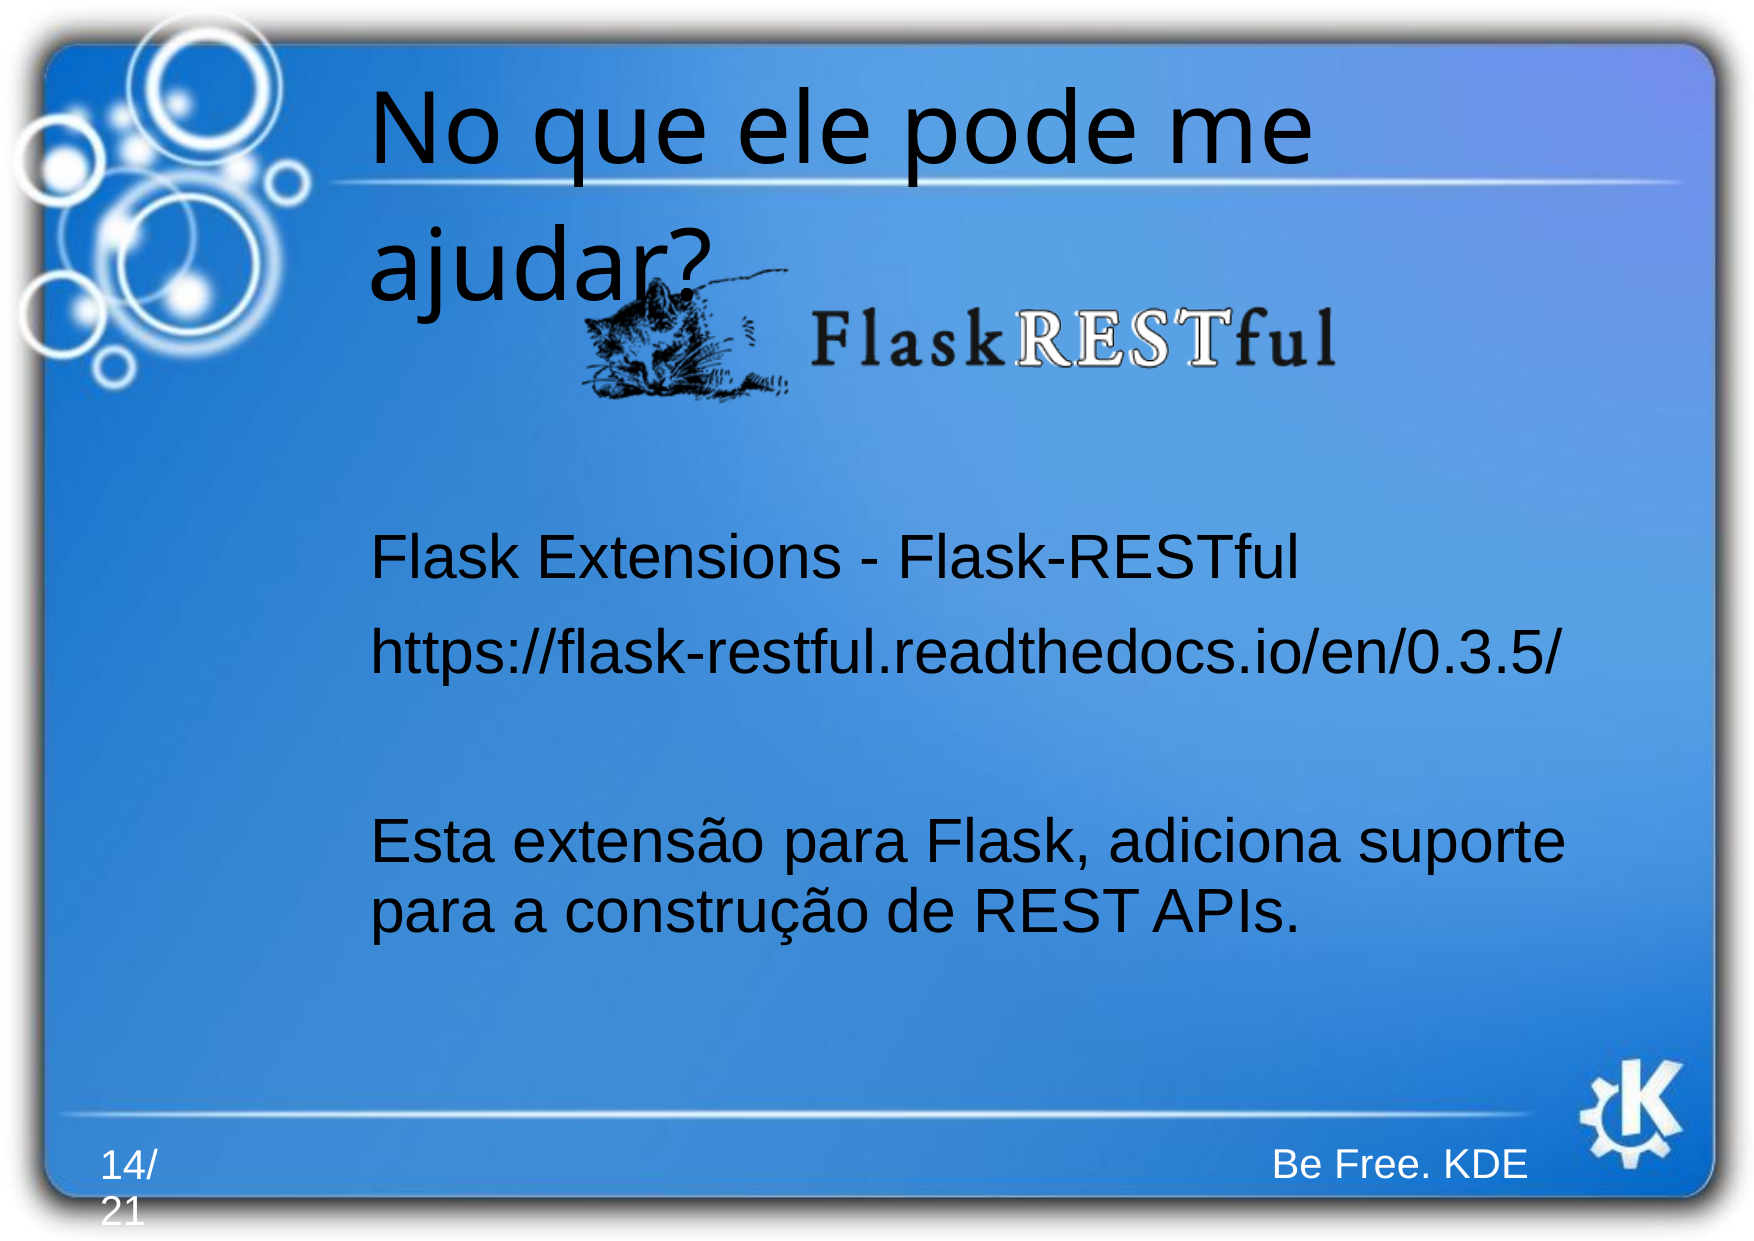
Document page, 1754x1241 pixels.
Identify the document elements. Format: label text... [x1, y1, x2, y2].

title No que ele pode me ajudar? [352, 49, 1651, 174]
list Flask Extensions - Flask-RESTful https://flask-restful.readthedocs.io/en/0.3.5/ Esta extensão para Flask, adiciona suporte para a construção de REST APIs. [355, 230, 1654, 1025]
picture [0, 0, 1754, 1241]
